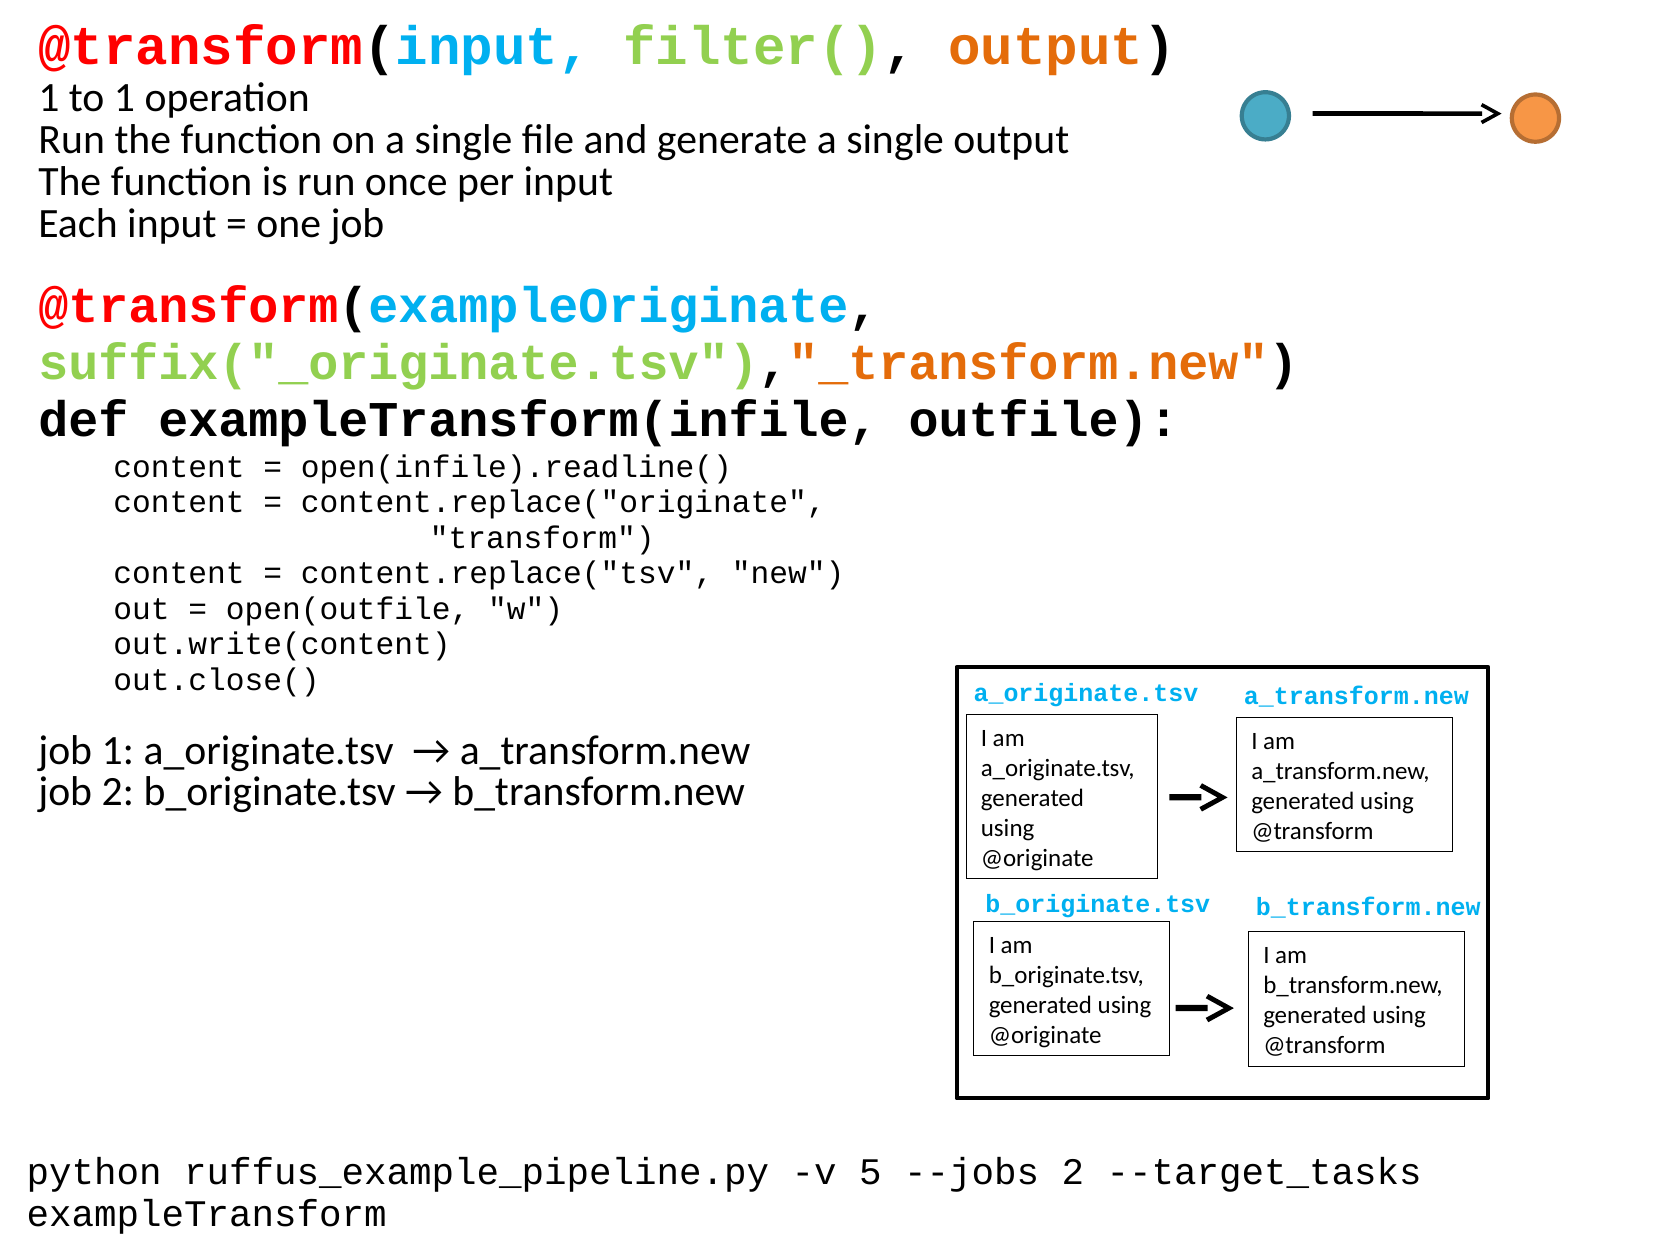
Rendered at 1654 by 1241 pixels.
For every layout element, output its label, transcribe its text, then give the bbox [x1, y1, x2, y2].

text_box I am a_originate.tsv, generated using @originate [966, 714, 1158, 879]
text_box python ruffus_example_pipeline.py -v 5 --jobs 2 --target_tasks exampleTransform [11, 1145, 1654, 1241]
text_box I am a_transform.new, generated using @transform [1236, 717, 1453, 852]
text_box @transform(input, filter(), output) 1 to 1 operation Run the function on a single file and generate a single output The function is run once per input Each input = one job @transform(exampleOriginate, suffix("_originate.tsv"),"_transform.new") def exampleTransform(infile, outfile): content = open(infile).readline() content = content.replace("originate", "transform") content = content.replace("tsv", "new") out = open(outfile, "w") out.write(content) out.close() job 1: a_originate.tsv → a_transform.new job 2: b_originate.tsv → b_transform.new [23, 11, 1641, 965]
text_box a_originate.tsv [958, 668, 1214, 714]
text_box b_transform.new [1240, 882, 1496, 928]
text_box b_originate.tsv [970, 879, 1226, 925]
text_box [1241, 92, 1289, 140]
text_box a_transform.new [1229, 671, 1484, 717]
text_box I am b_transform.new, generated using @transform [1248, 931, 1465, 1067]
text_box @transform(input, filter(), output) 1 to 1 operation Run the function on a single file and generate a single output The function is run once per input Each input = one job @transform(exampleOriginate, suffix("_originate.tsv"),"_transform.new") def exampleTransform(infile, outfile): content = open(infile).readline() content = content.replace("originate", "transform") content = content.replace("tsv", "new") out = open(outfile, "w") out.write(content) out.close() job 1: a_originate.tsv → a_transform.new job 2: b_originate.tsv → b_transform.new [1158, 669, 1486, 965]
text_box I am b_originate.tsv, generated using @originate [973, 921, 1170, 1056]
text_box [1511, 94, 1560, 142]
